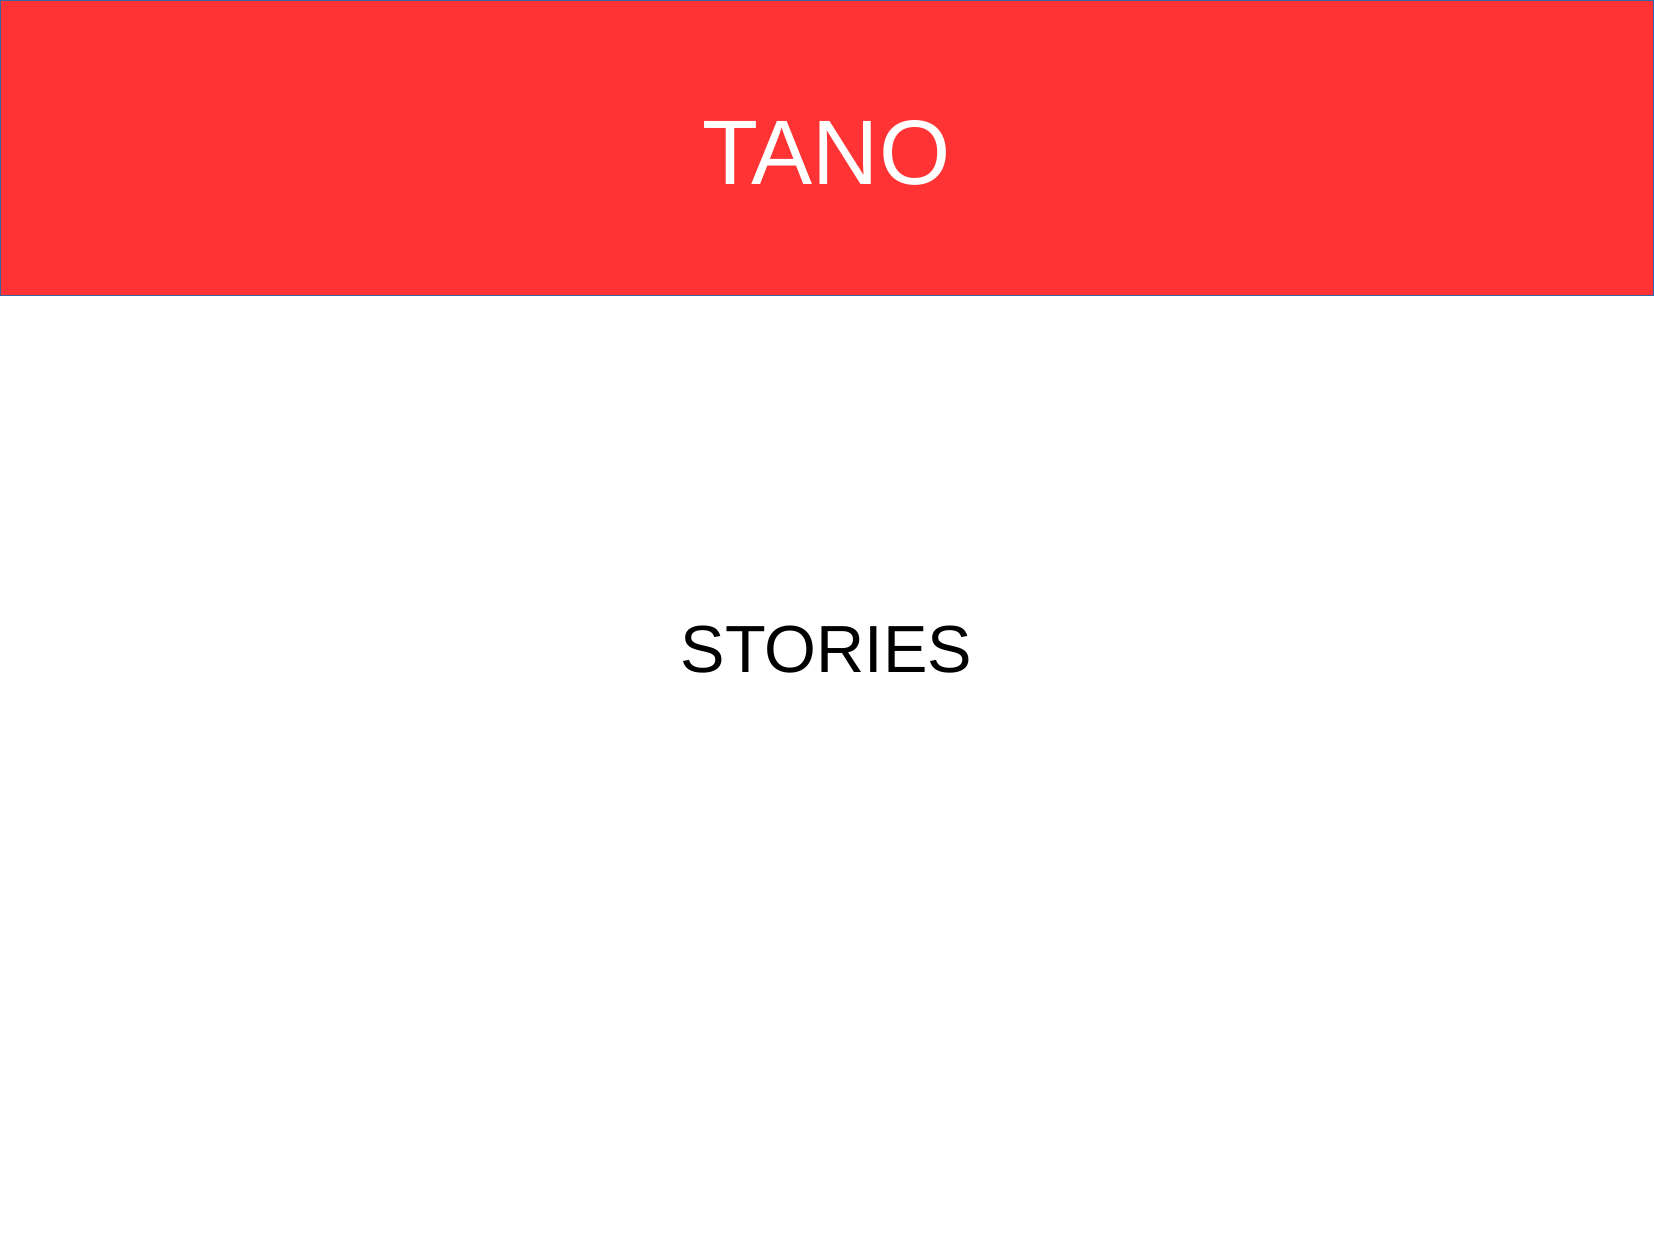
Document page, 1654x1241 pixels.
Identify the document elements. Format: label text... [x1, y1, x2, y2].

title TANO [82, 49, 1571, 257]
subtitle STORIES [82, 290, 1571, 1010]
text_box [0, 0, 1654, 296]
